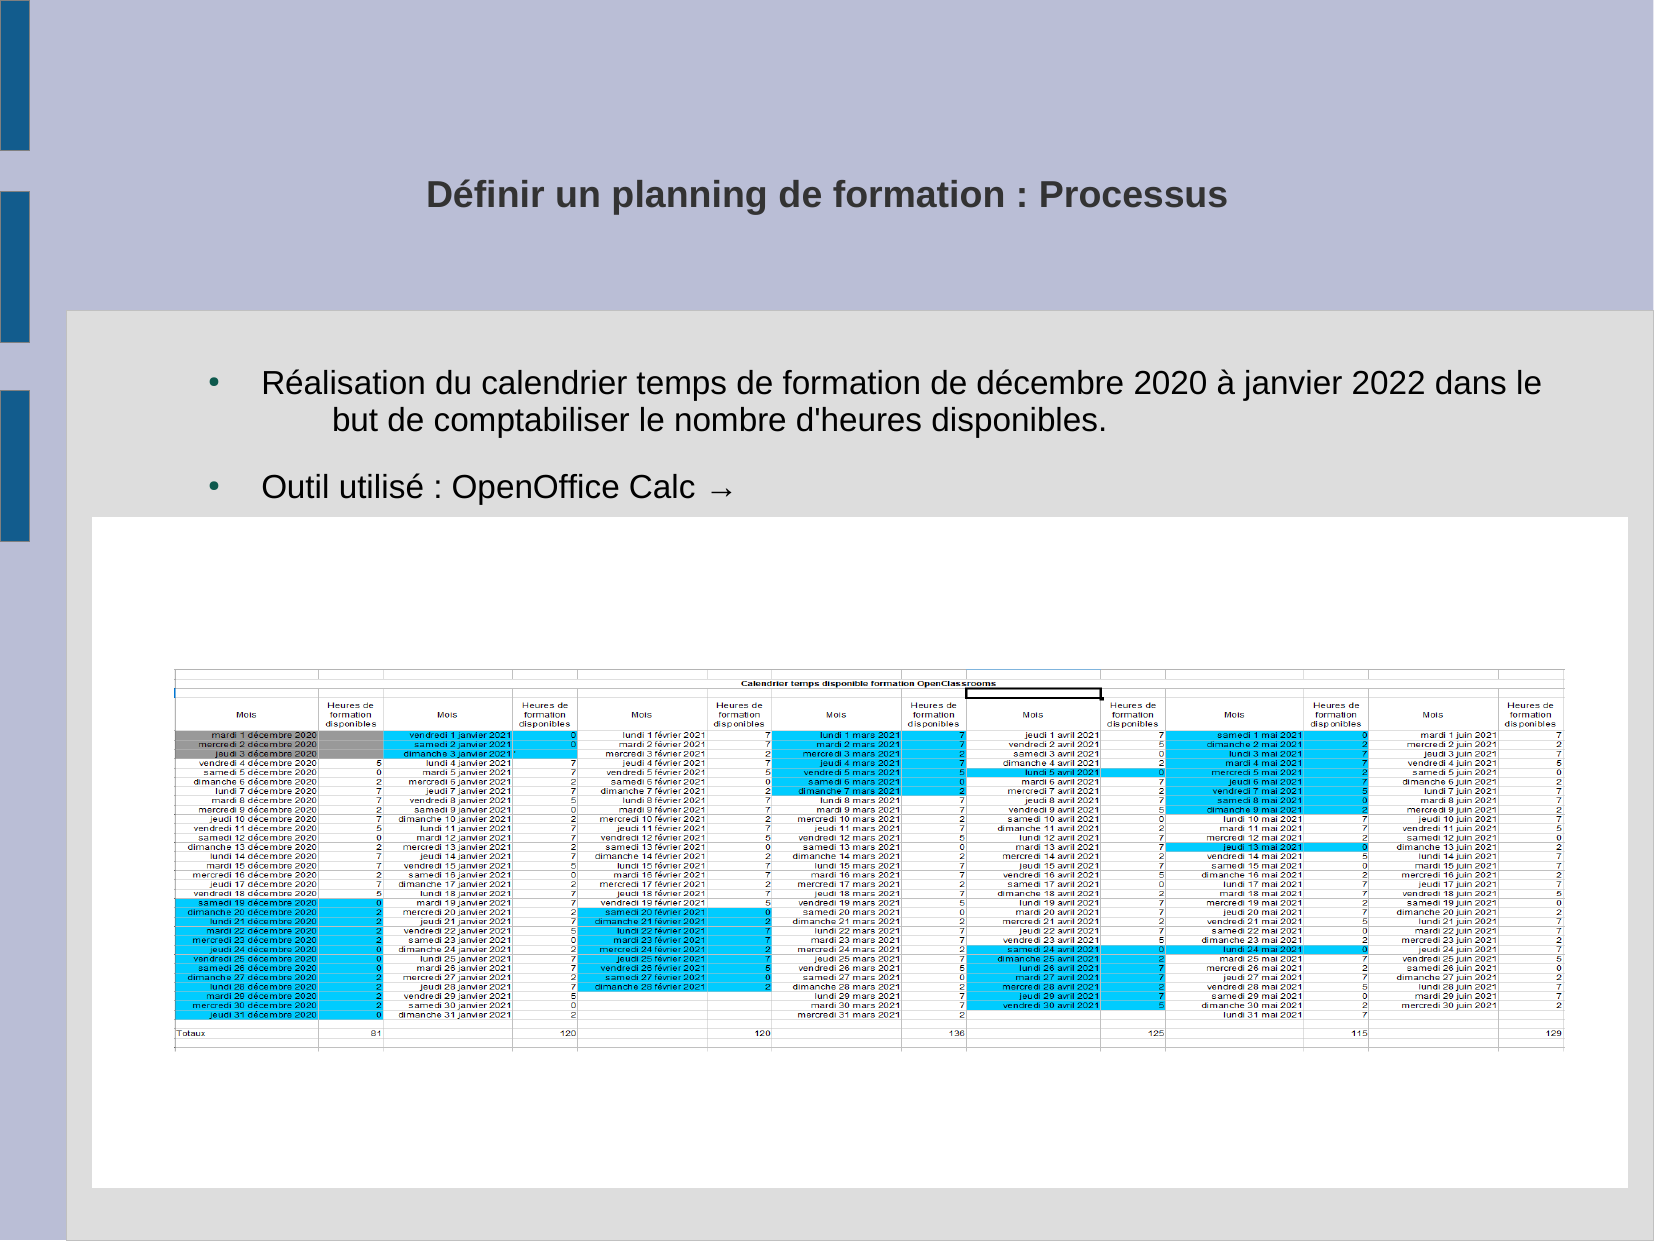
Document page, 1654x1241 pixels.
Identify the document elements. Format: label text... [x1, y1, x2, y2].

picture [92, 517, 1628, 1188]
list Réalisation du calendrier temps de formation de décembre 2020 à janvier 2022 dans le but de comptabiliser le nombre d'heures disponibles. Outil utilisé : OpenOffice Calc → [178, 364, 1570, 517]
title Définir un planning de formation : Processus [121, 91, 1534, 299]
